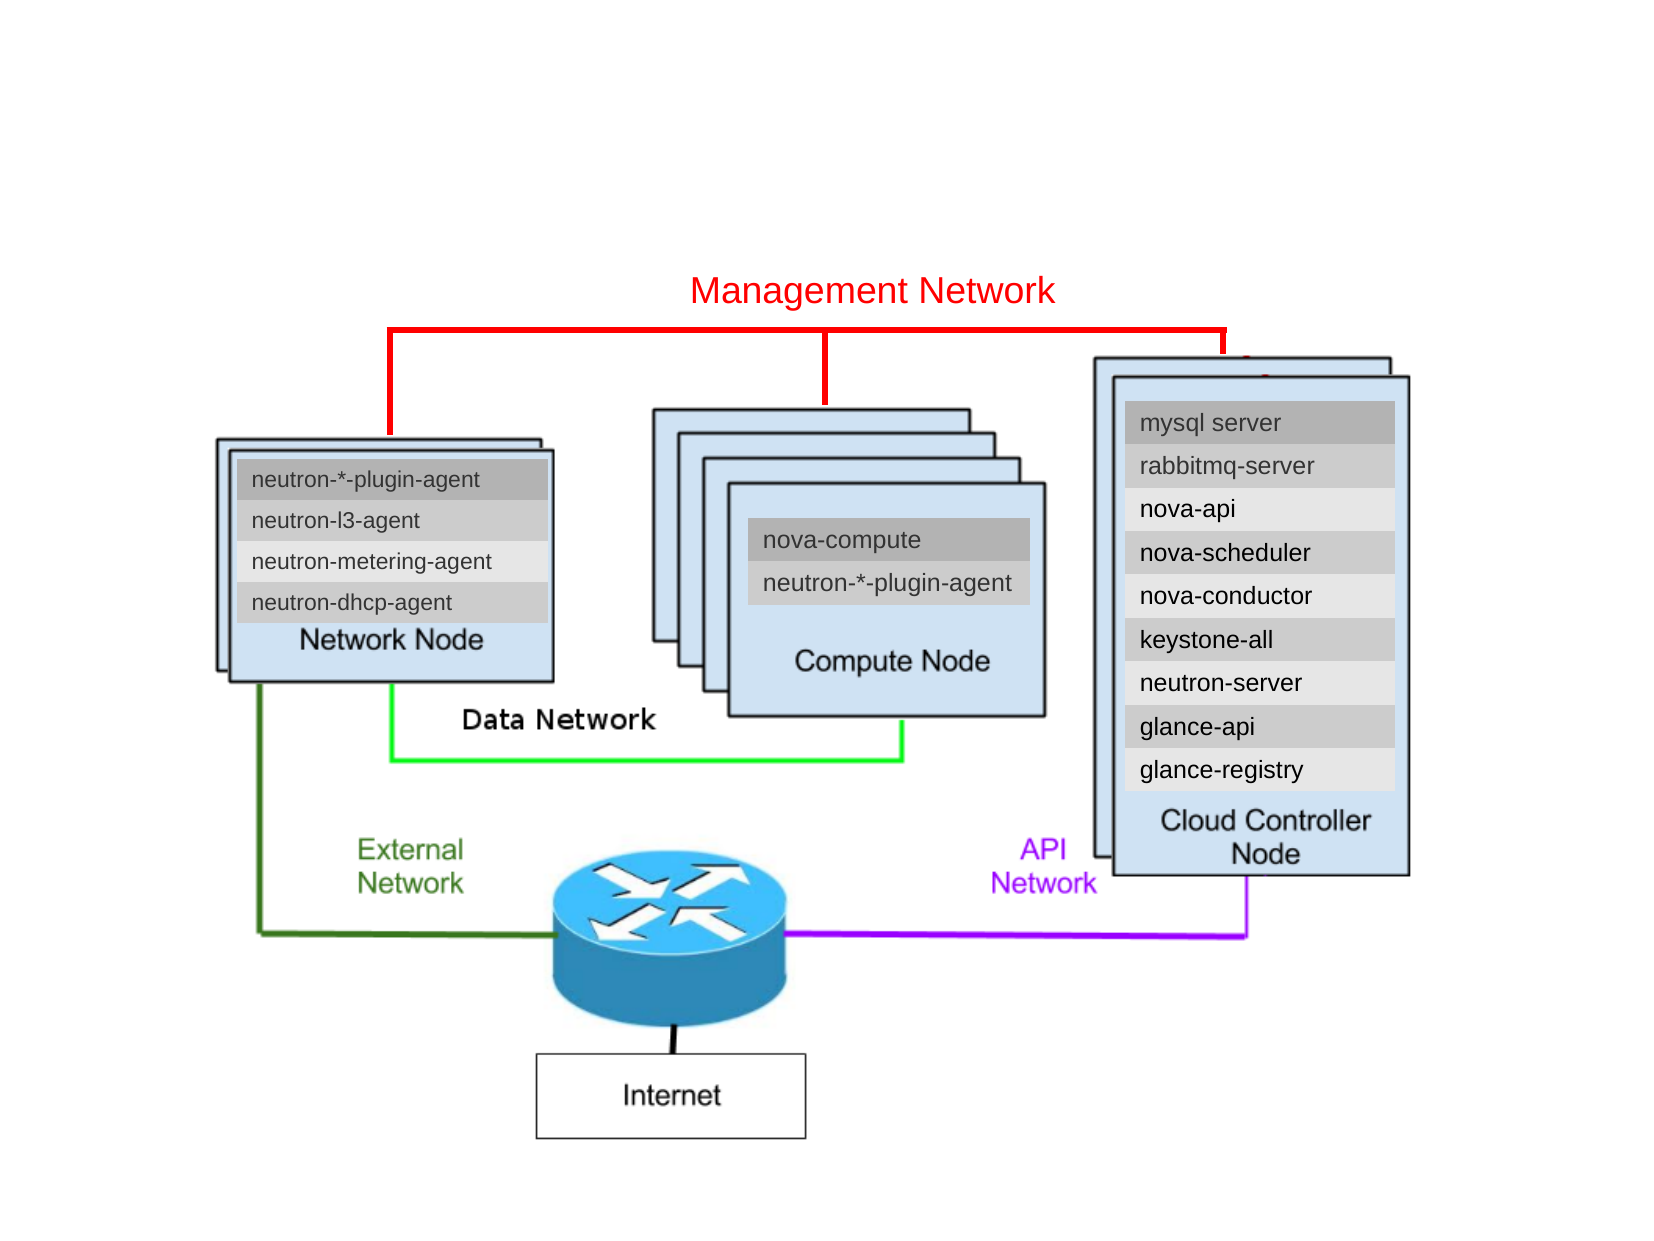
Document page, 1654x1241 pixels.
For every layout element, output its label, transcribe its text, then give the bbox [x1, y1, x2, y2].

table_cell rabbitmq-server [1125, 444, 1395, 488]
table_cell nova-api [1125, 488, 1395, 531]
table_cell neutron-dhcp-agent [237, 582, 548, 623]
table_cell neutron-l3-agent [237, 500, 548, 541]
table_cell glance-registry [1125, 748, 1395, 791]
picture [206, 323, 1423, 1152]
table_cell neutron-metering-agent [237, 541, 548, 582]
text_box Management Network [675, 262, 1126, 320]
table_cell nova-scheduler [1125, 531, 1395, 574]
table_cell neutron-server [1125, 661, 1395, 705]
table_cell neutron-*-plugin-agent [748, 561, 1030, 605]
table_header mysql server [1125, 401, 1395, 444]
table_cell glance-api [1125, 705, 1395, 748]
table_cell nova-conductor [1125, 574, 1395, 618]
table_header nova-compute [748, 518, 1030, 561]
table_header neutron-*-plugin-agent [237, 459, 548, 500]
table_cell keystone-all [1125, 618, 1395, 661]
